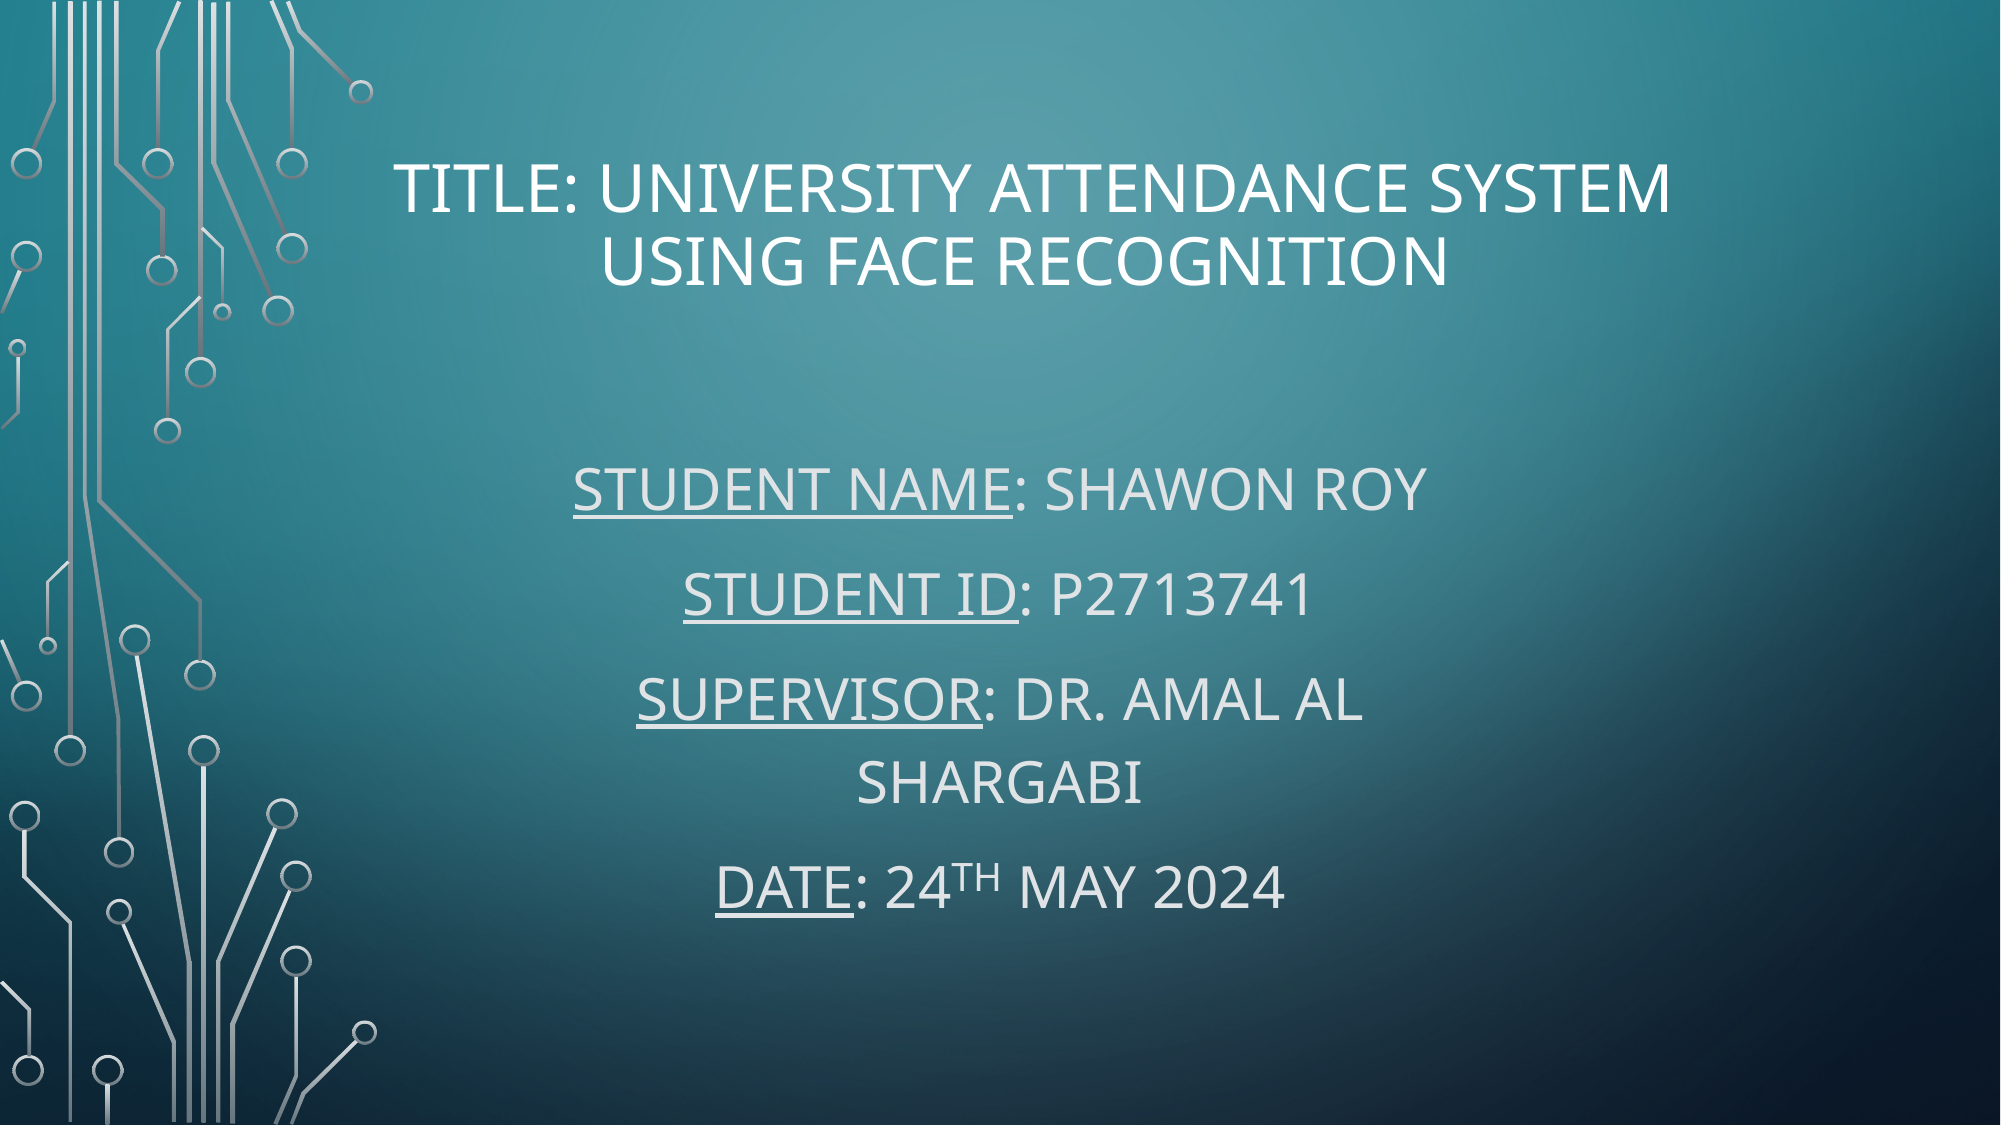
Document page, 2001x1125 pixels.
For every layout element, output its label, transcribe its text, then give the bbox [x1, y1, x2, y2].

subtitle Student Name: Shawon Roy Student ID: P2713741 Supervisor: DR. amal al shargabi Date: 24th May 2024 [519, 430, 1481, 898]
title Title: University attendance system using face recognition [313, 136, 1756, 307]
